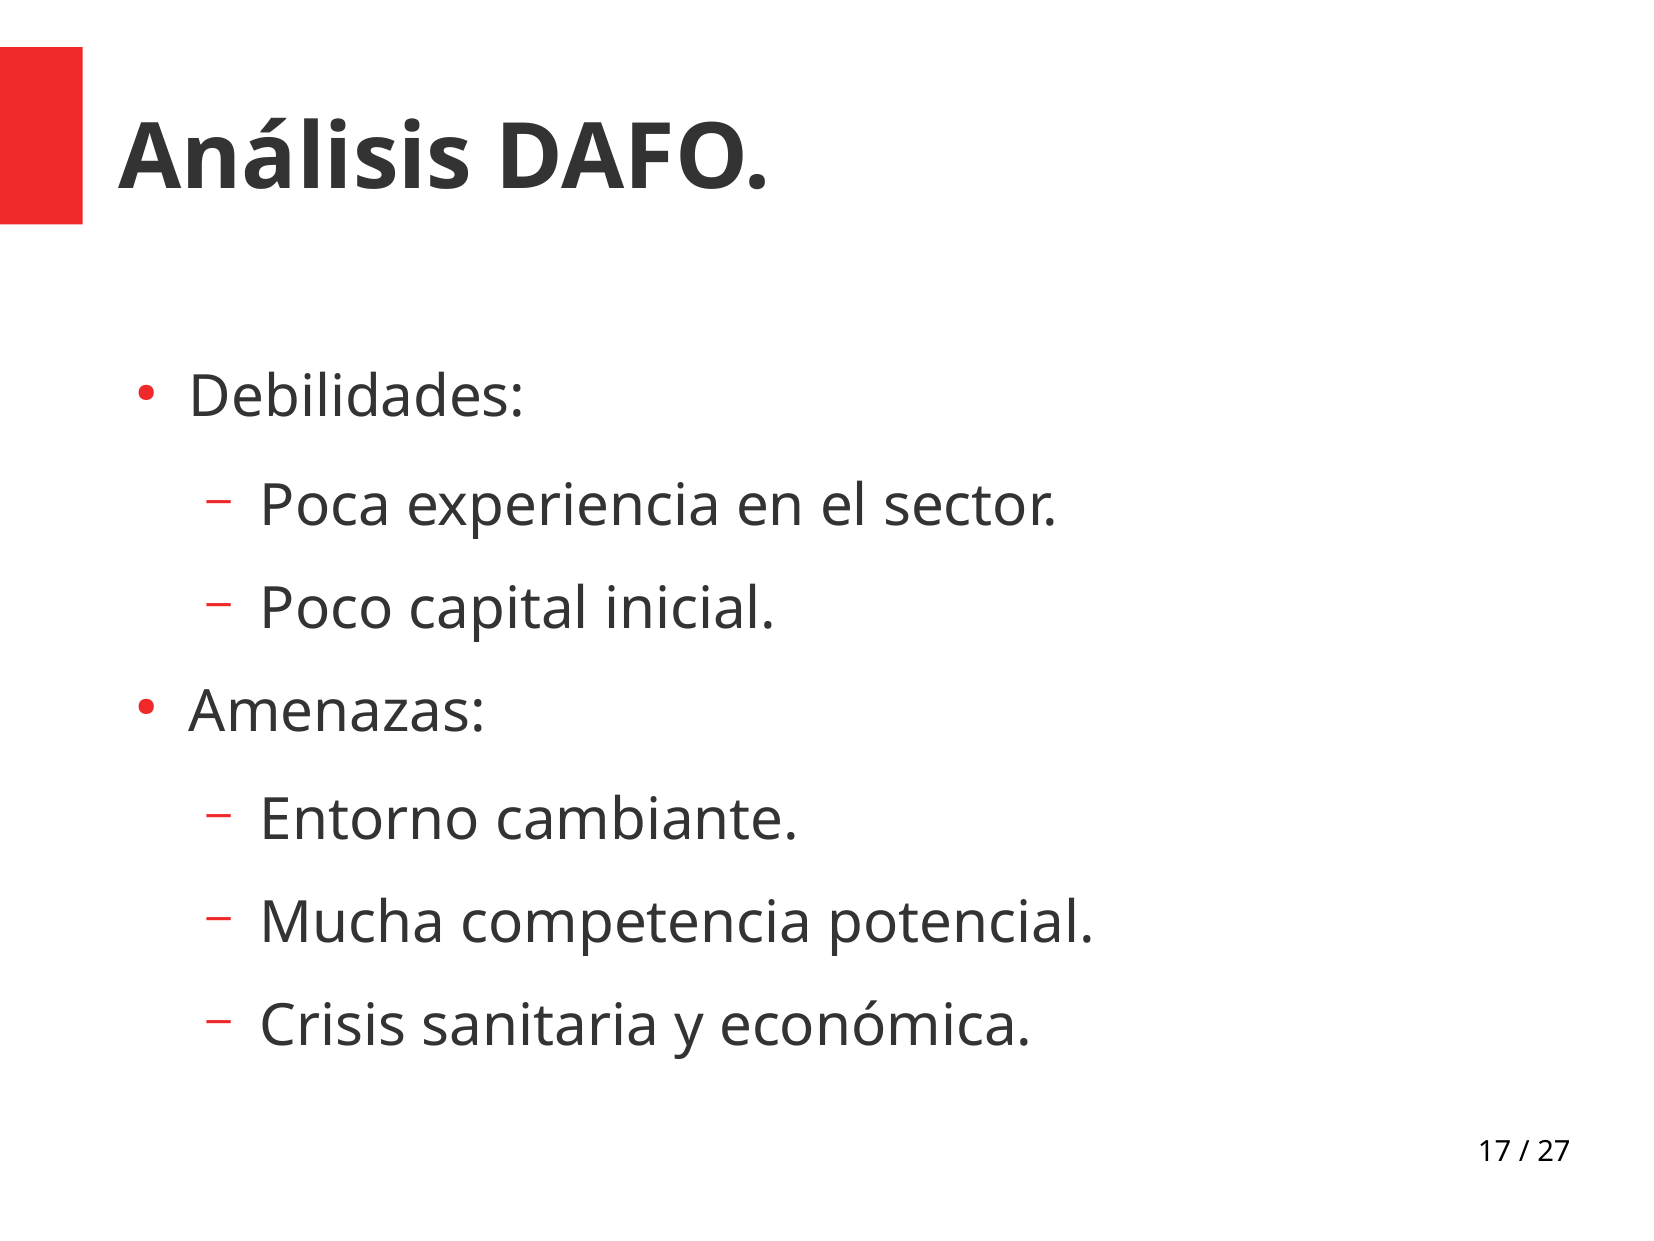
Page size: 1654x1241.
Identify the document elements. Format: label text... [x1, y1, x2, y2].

list Debilidades: Poca experiencia en el sector. Poco capital inicial. Amenazas: Entorno cambiante. Mucha competencia potencial. Crisis sanitaria y económica. [118, 354, 1536, 1074]
title Análisis DAFO. [118, 49, 1571, 257]
